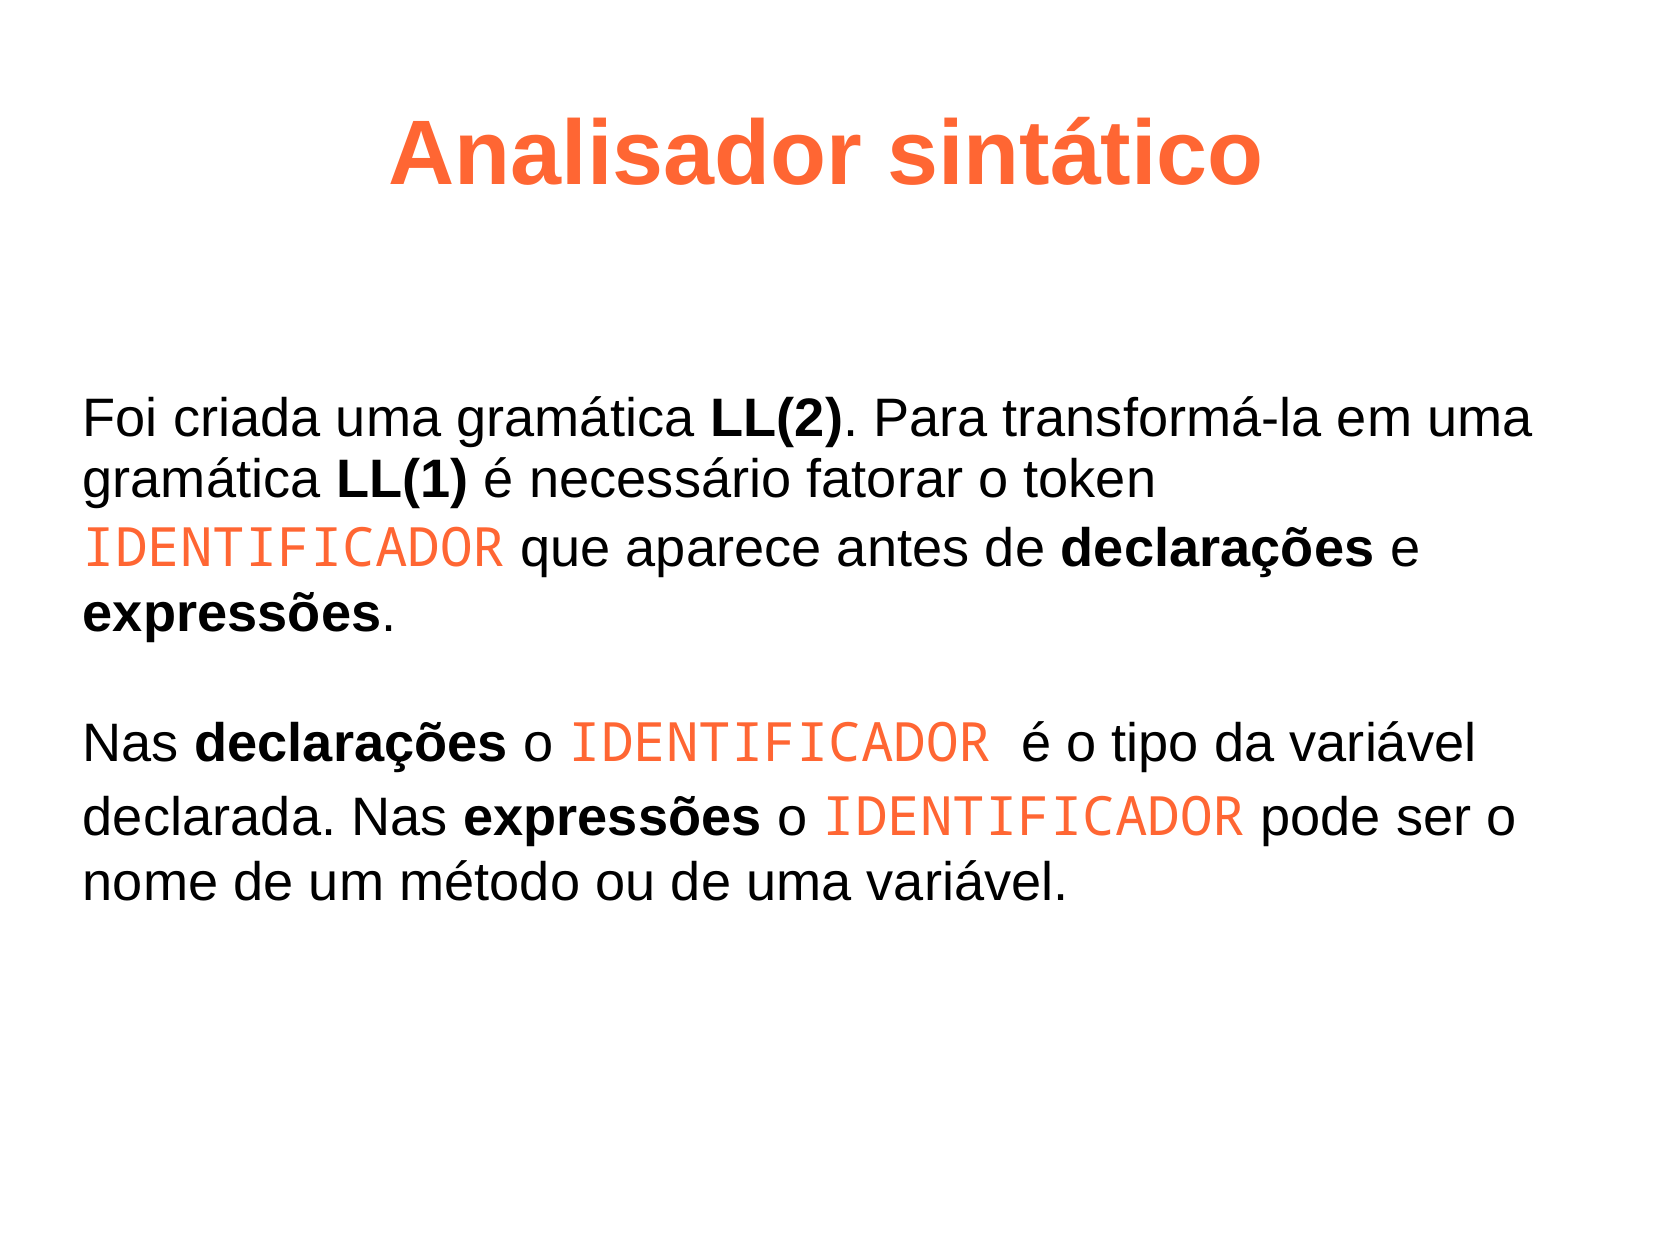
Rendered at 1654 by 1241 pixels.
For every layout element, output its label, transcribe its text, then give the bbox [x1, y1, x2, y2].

subtitle Foi criada uma gramática LL(2). Para transformá-la em uma gramática LL(1) é necessário fatorar o token IDENTIFICADOR que aparece antes de declarações e expressões. Nas declarações o IDENTIFICADOR é o tipo da variável declarada. Nas expressões o IDENTIFICADOR pode ser o nome de um método ou de uma variável. [82, 290, 1538, 1010]
title Analisador sintático [82, 49, 1571, 257]
